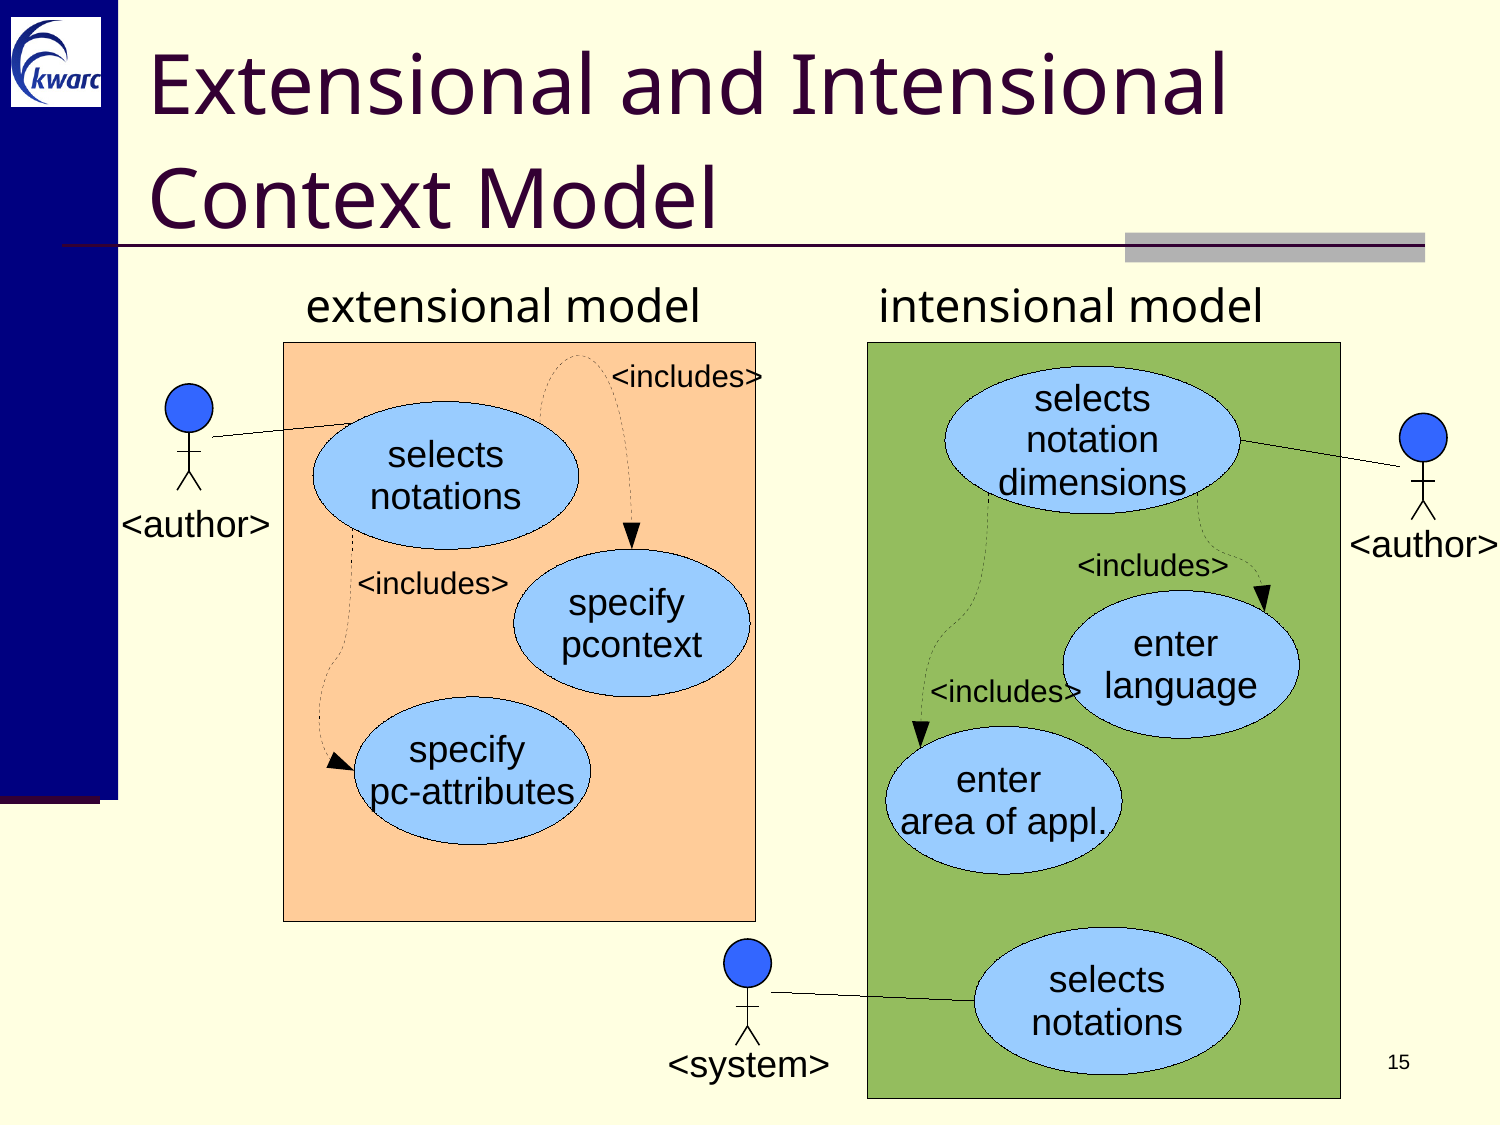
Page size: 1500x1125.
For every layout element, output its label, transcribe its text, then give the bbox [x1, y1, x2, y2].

text_box <includes> [1062, 541, 1241, 591]
picture [11, 17, 101, 107]
text_box [1399, 413, 1448, 462]
title Extensional and Intensional Context Model [147, 26, 1425, 253]
text_box intensional model [863, 265, 1299, 337]
text_box enter area of appl. [885, 726, 1123, 875]
text_box <includes> [596, 352, 775, 402]
text_box <includes> [915, 667, 1093, 717]
text_box <author> [1334, 516, 1500, 573]
text_box [723, 938, 772, 988]
text_box [165, 383, 213, 433]
text_box <system> [653, 1035, 846, 1093]
text_box selects notations [974, 927, 1241, 1075]
text_box <includes> [342, 558, 521, 609]
text_box extensional model [290, 265, 739, 337]
text_box <author> [106, 496, 286, 553]
text_box [867, 342, 1341, 1099]
text_box [283, 342, 756, 922]
text_box selects notation dimensions [944, 366, 1241, 514]
text_box specify pcontext [513, 549, 751, 697]
text_box enter language [1062, 591, 1300, 739]
text_box selects notations [312, 401, 579, 550]
text_box specify pc-attributes [354, 696, 591, 845]
